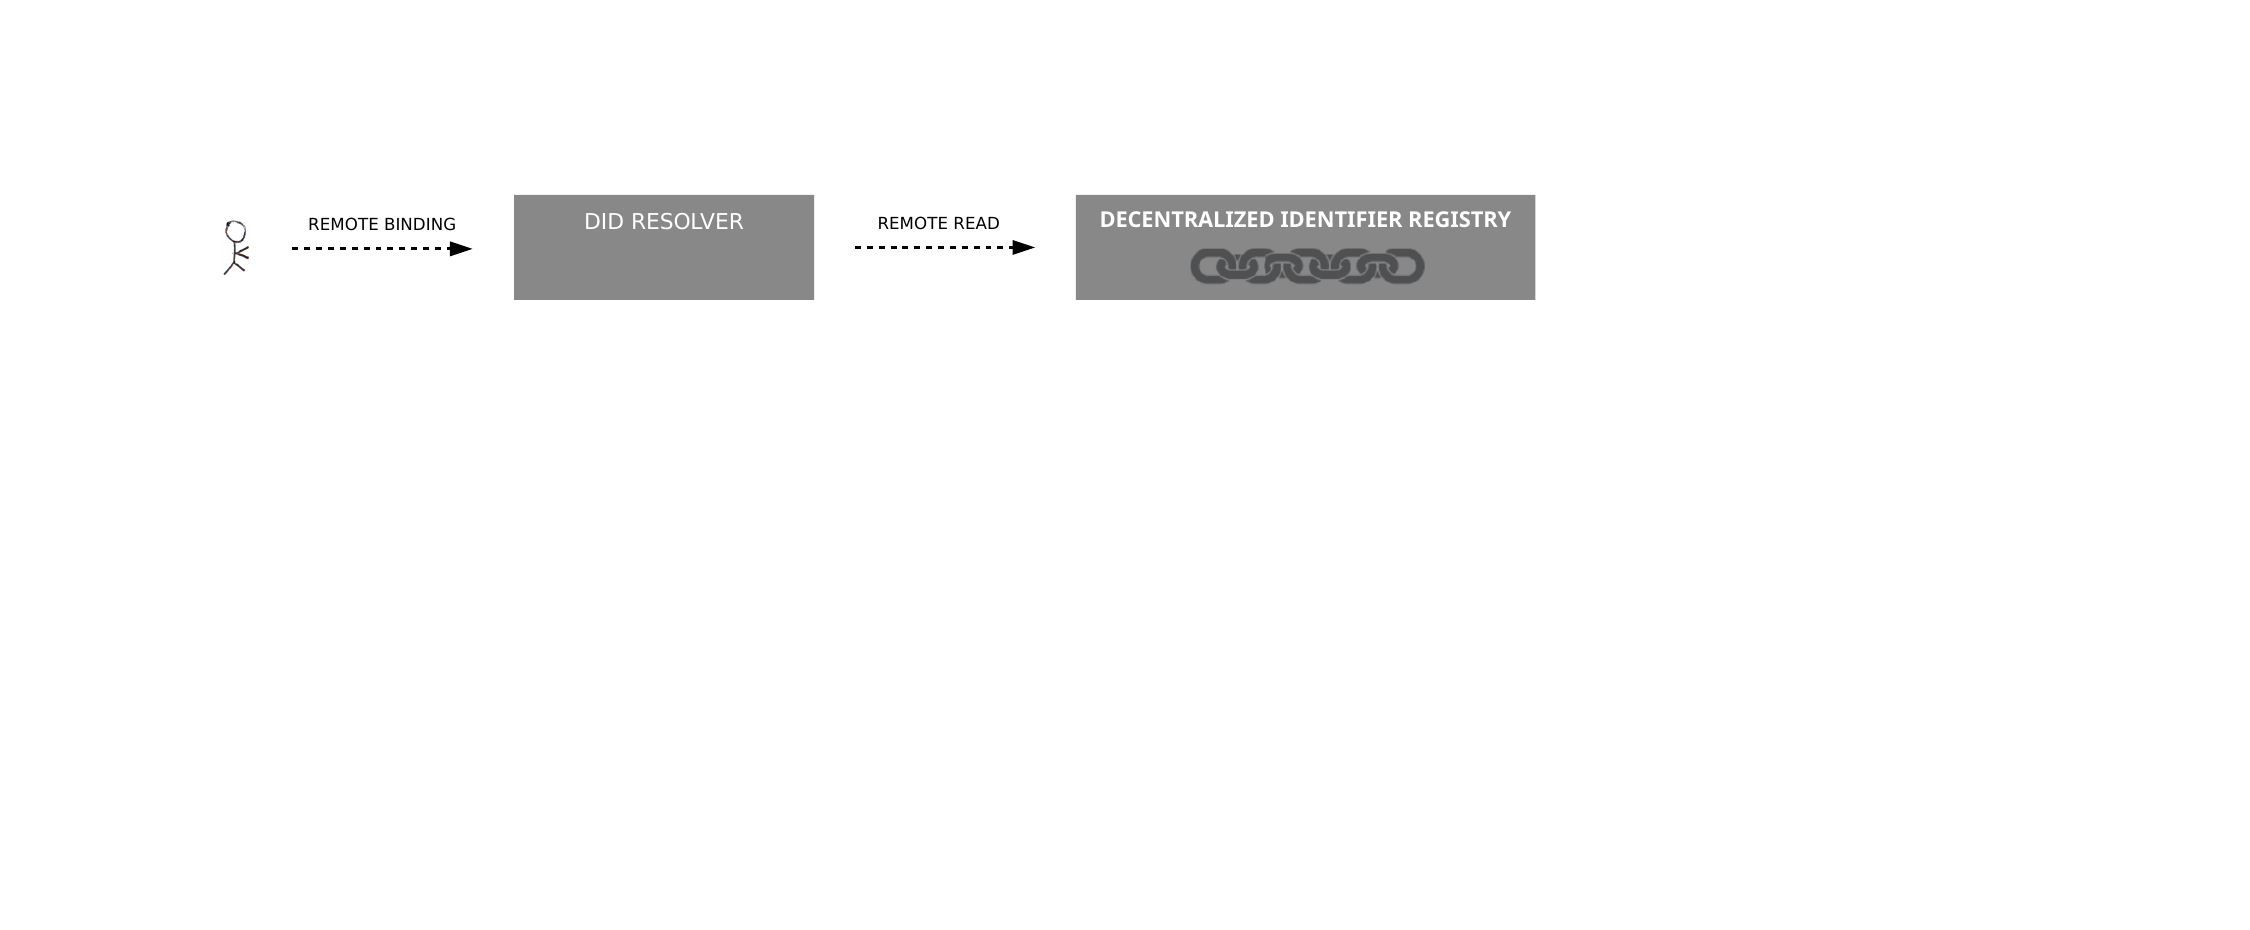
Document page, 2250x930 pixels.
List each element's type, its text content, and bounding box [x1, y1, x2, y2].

picture [1176, 238, 1435, 293]
text_box DECENTRALIZED IDENTIFIER REGISTRY [1075, 194, 1536, 300]
text_box REMOTE BINDING [293, 208, 472, 255]
text_box REMOTE READ [862, 206, 1028, 254]
picture [219, 217, 253, 278]
text_box DID RESOLVER [514, 194, 815, 300]
